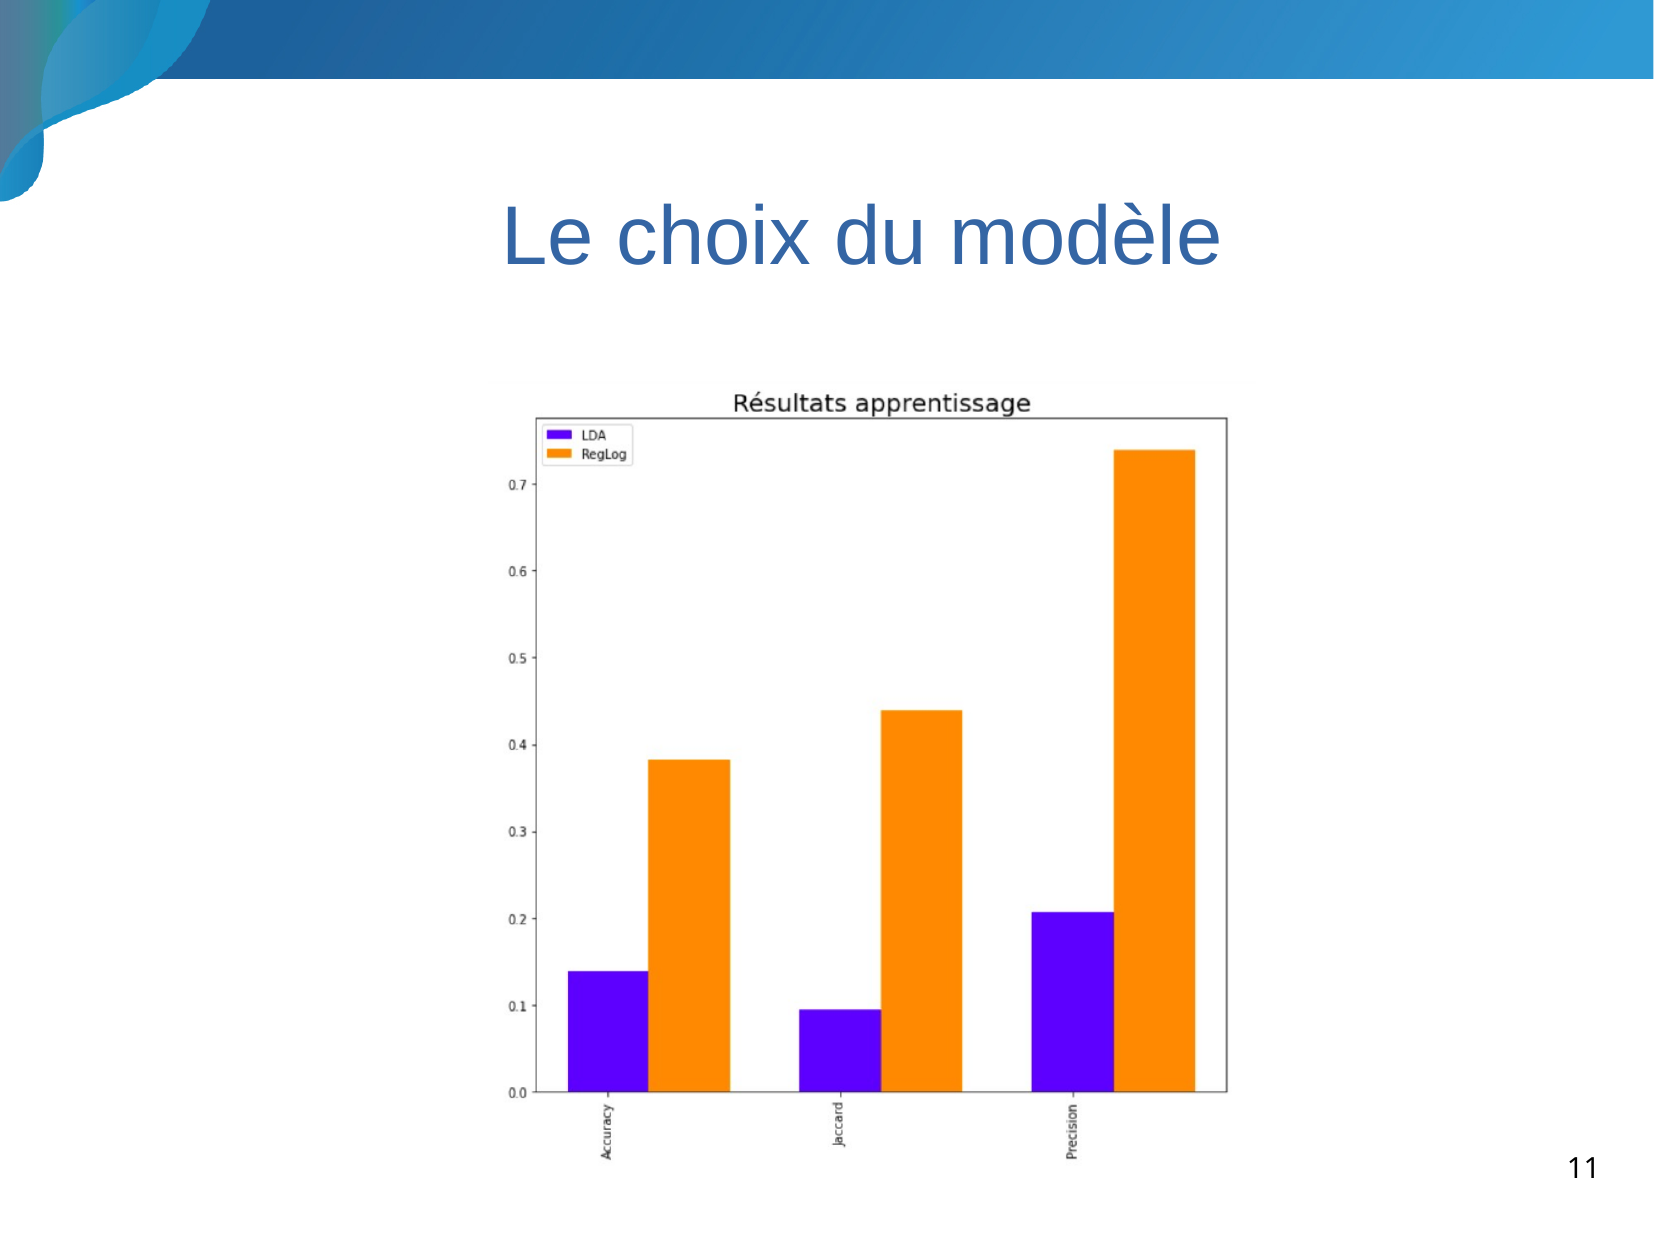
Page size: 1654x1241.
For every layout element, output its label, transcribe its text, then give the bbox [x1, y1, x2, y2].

title Le choix du modèle [82, 139, 1571, 332]
picture [0, 0, 1654, 1241]
